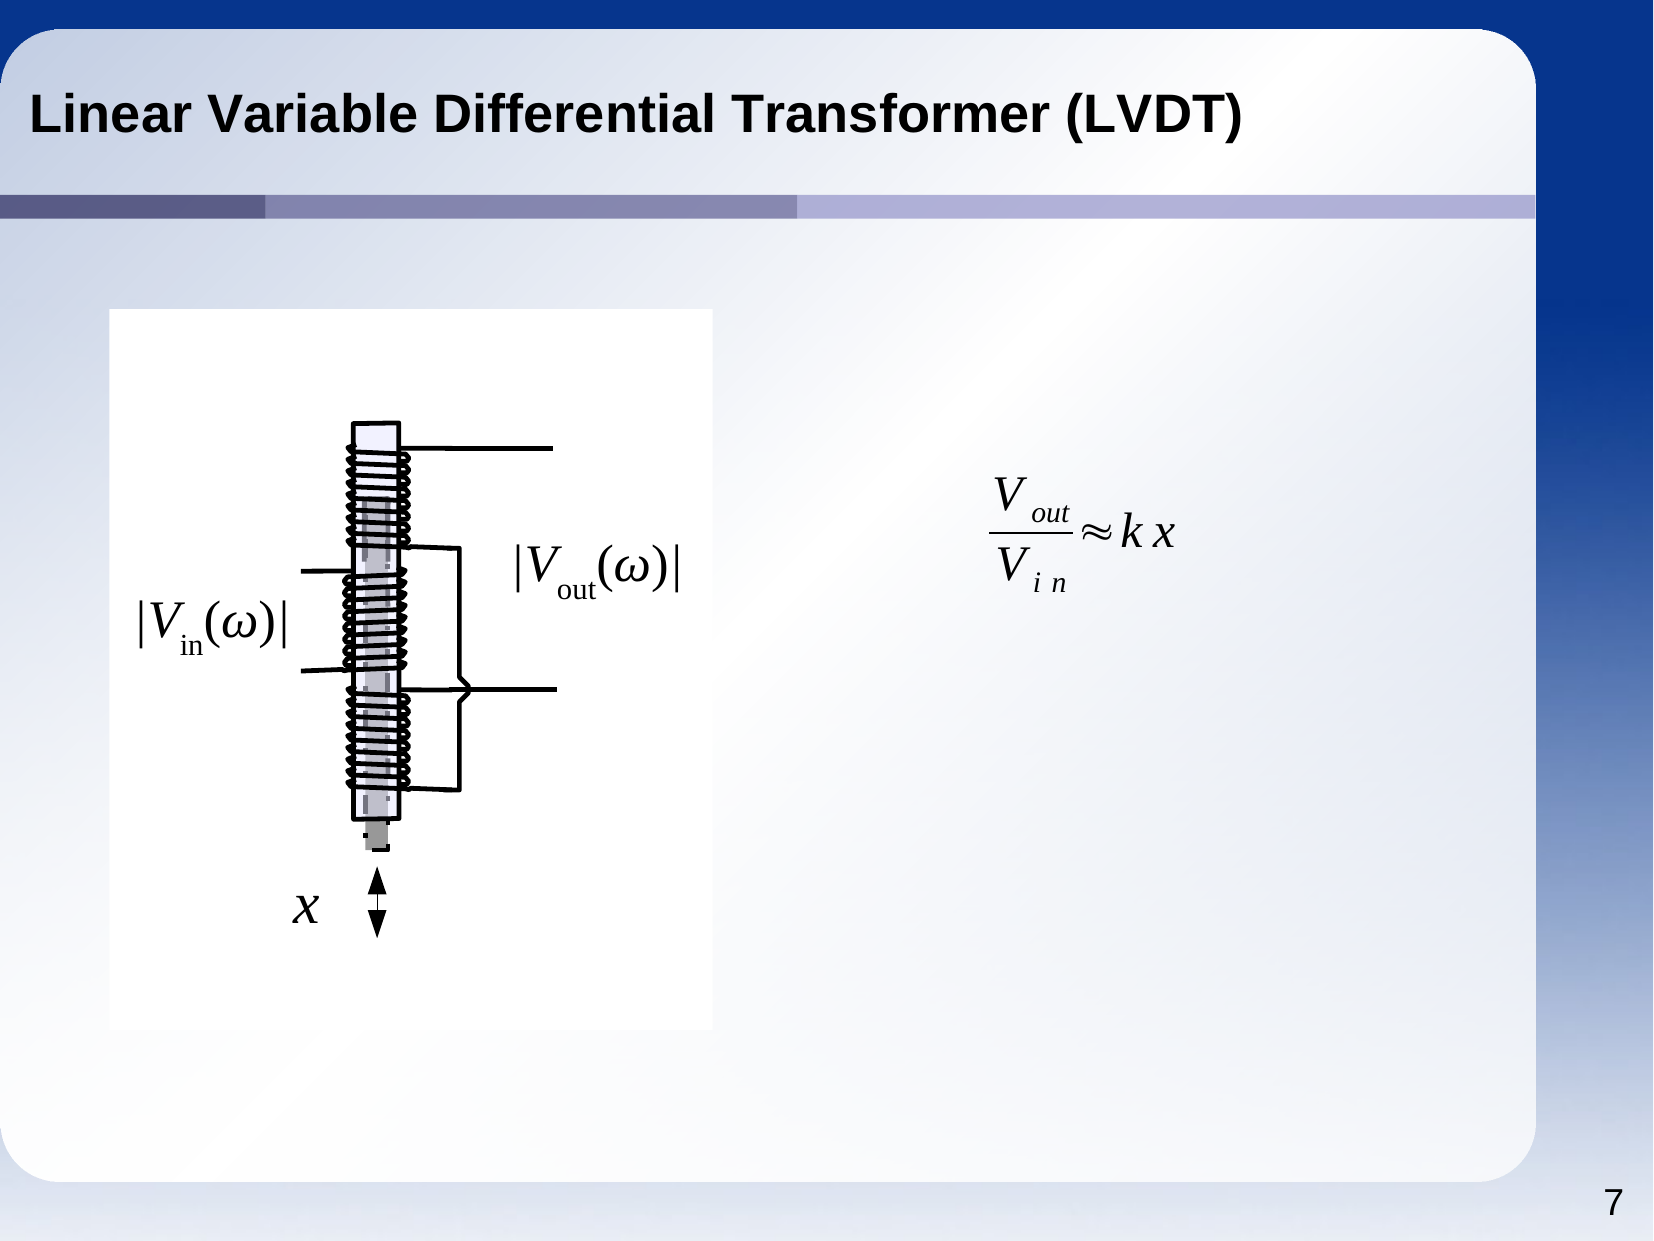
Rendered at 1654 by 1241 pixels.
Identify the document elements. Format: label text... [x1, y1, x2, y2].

chart [109, 308, 713, 1031]
title Linear Variable Differential Transformer (LVDT) [29, 49, 1506, 178]
picture [0, 0, 1654, 1241]
chart [981, 466, 1184, 599]
